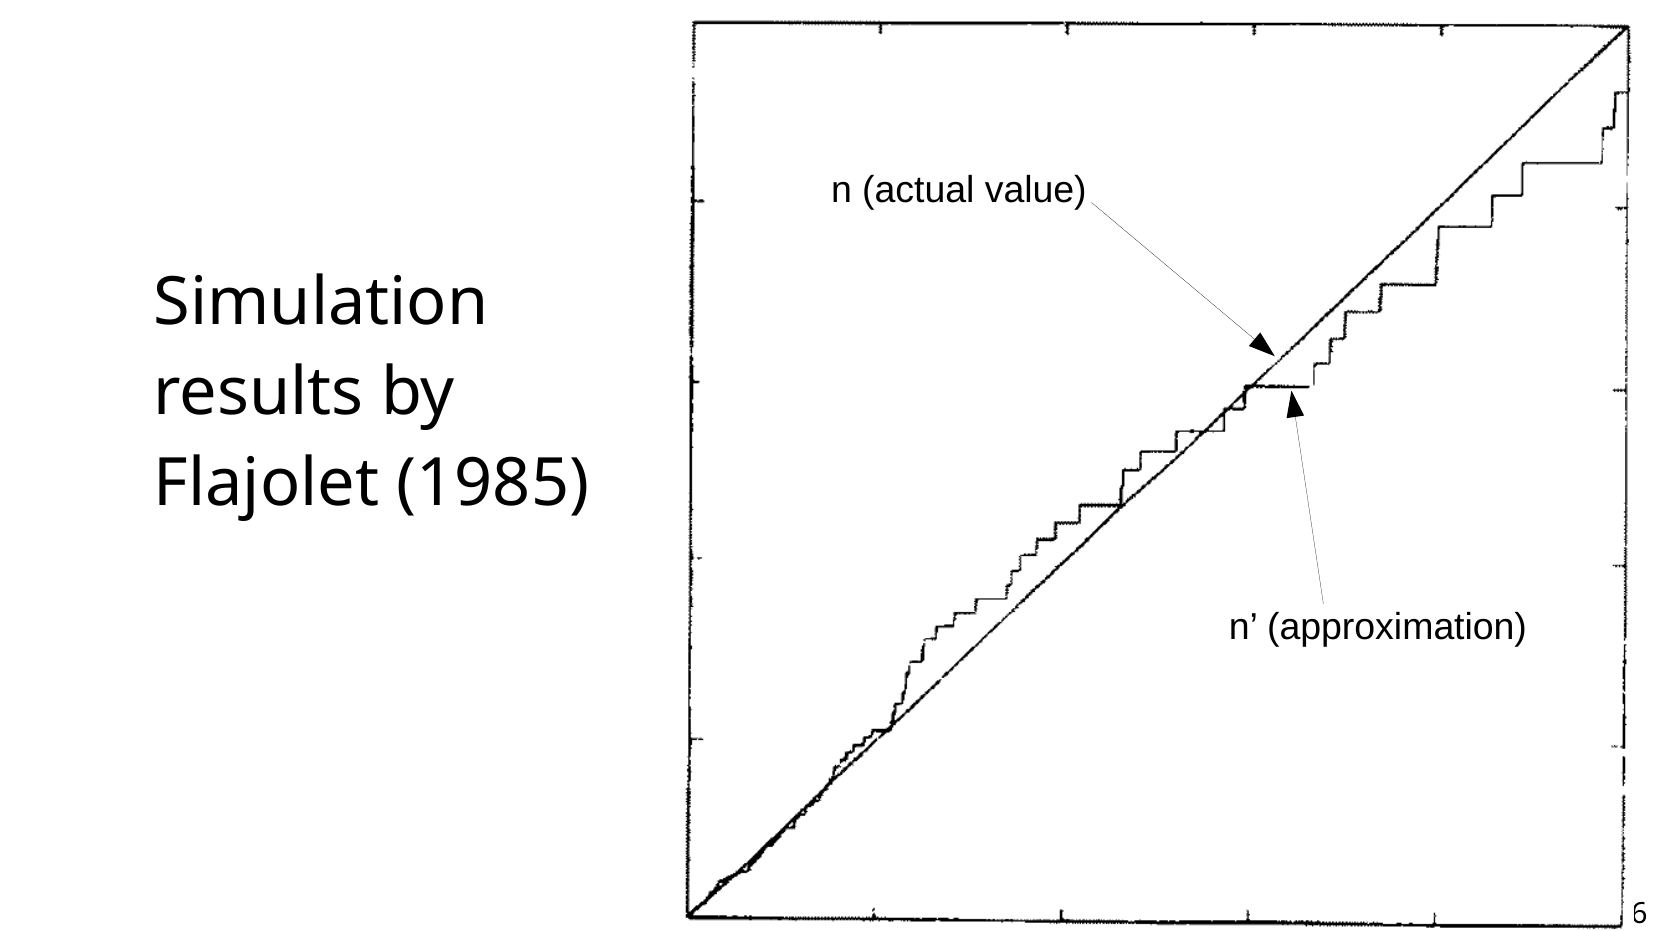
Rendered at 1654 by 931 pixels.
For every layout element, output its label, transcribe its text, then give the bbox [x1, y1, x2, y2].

text_box n’ (approximation) [1214, 598, 1580, 698]
picture [676, 13, 1634, 931]
list Simulation results by Flajolet (1985) [82, 253, 625, 878]
text_box n (actual value) [816, 160, 1183, 260]
